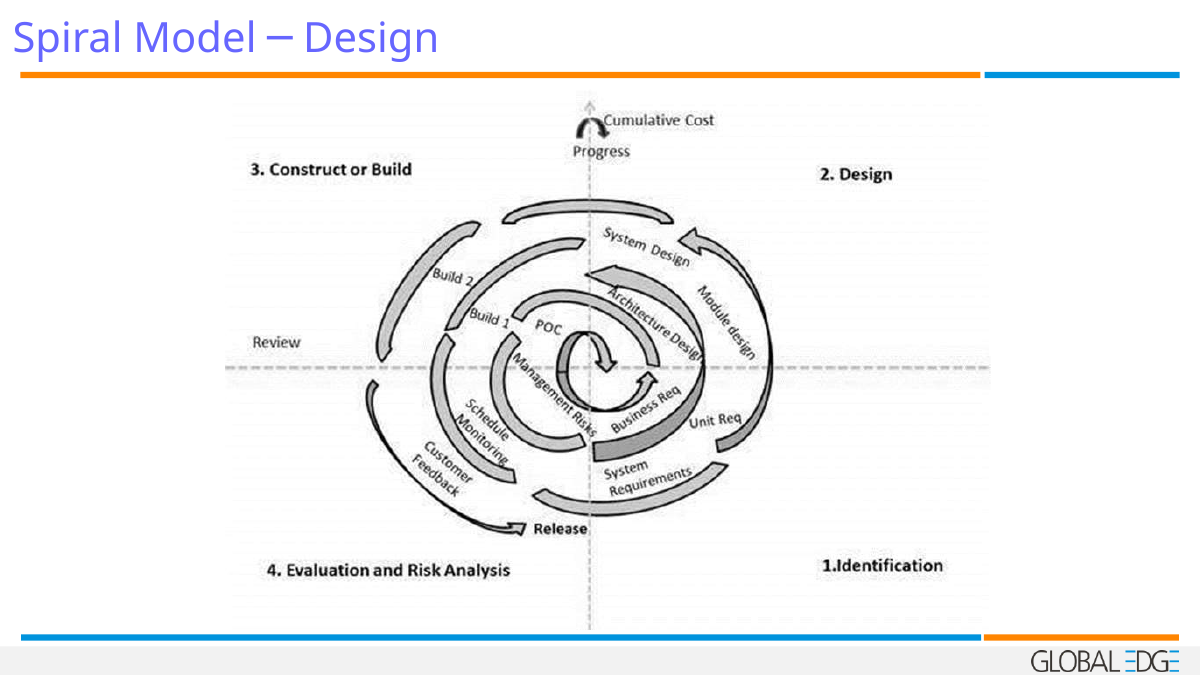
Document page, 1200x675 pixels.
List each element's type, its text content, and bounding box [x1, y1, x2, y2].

picture [1031, 650, 1179, 672]
title Spiral Model ─ Design [12, 9, 1088, 63]
picture [225, 89, 991, 631]
